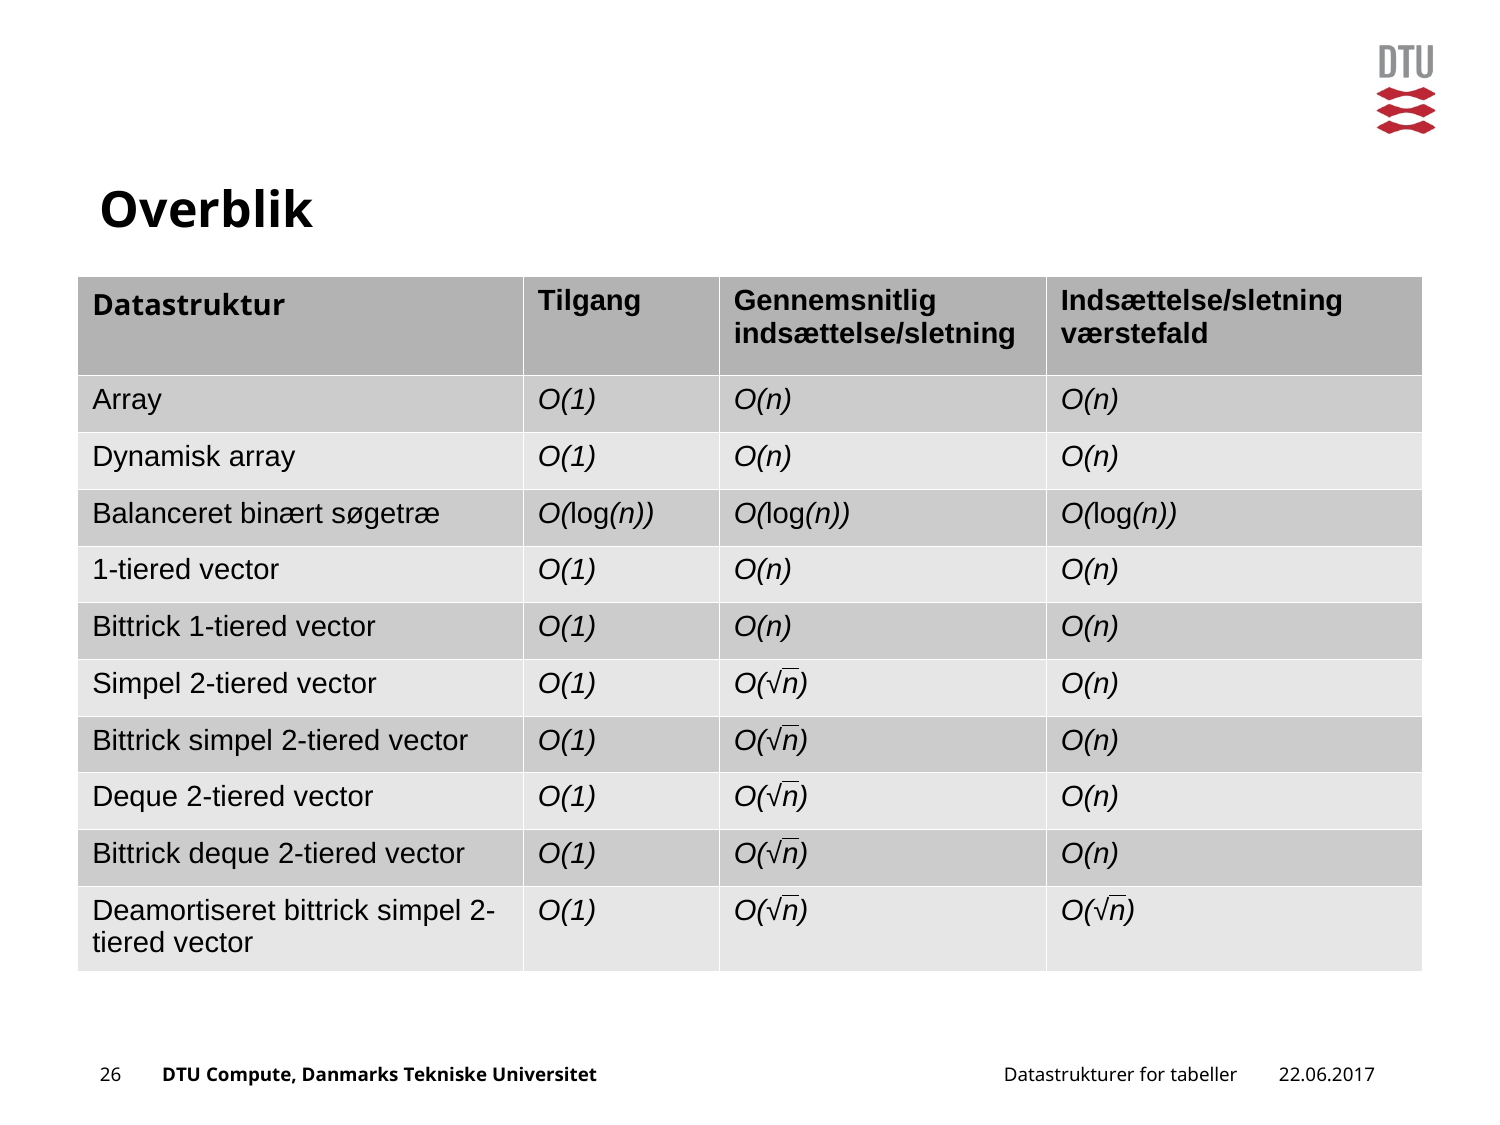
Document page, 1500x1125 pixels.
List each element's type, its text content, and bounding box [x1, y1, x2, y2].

table_cell O(√n) [720, 830, 1046, 886]
table_cell O(n) [720, 547, 1046, 602]
table_cell O(1) [524, 830, 719, 886]
table_cell O(1) [524, 547, 719, 602]
table_cell Deamortiseret bittrick simpel 2-tiered vector [78, 887, 523, 971]
table_cell Dynamisk array [78, 433, 523, 489]
table_header Gennemsnitlig indsættelse/sletning [720, 277, 1046, 375]
table_cell O(n) [1047, 547, 1422, 602]
table_cell Deque 2-tiered vector [78, 773, 523, 829]
table_header Tilgang [524, 277, 719, 375]
table_cell O(1) [524, 603, 719, 659]
table_cell O(n) [720, 376, 1046, 432]
table_cell O(n) [1047, 660, 1422, 716]
table_cell O(√n) [720, 660, 1046, 716]
table_cell O(√n) [1047, 887, 1422, 971]
table_cell O(√n) [720, 887, 1046, 971]
table_cell O(n) [1047, 433, 1422, 489]
table_cell O(log(n)) [1047, 490, 1422, 546]
table_header Datastruktur [78, 277, 523, 375]
table_cell O(1) [524, 773, 719, 829]
table_header Indsættelse/sletning værstefald [1047, 277, 1422, 375]
table_cell Bittrick simpel 2-tiered vector [78, 717, 523, 772]
table_cell Bittrick 1-tiered vector [78, 603, 523, 659]
table_cell Balanceret binært søgetræ [78, 490, 523, 546]
table_cell O(n) [1047, 773, 1422, 829]
table_cell O(n) [1047, 603, 1422, 659]
table_cell O(1) [524, 717, 719, 772]
title Overblik [99, 49, 1375, 238]
table_cell O(n) [1047, 830, 1422, 886]
table_cell Array [78, 376, 523, 432]
table_cell O(n) [720, 433, 1046, 489]
table_cell O(log(n)) [524, 490, 719, 546]
table_cell O(log(n)) [720, 490, 1046, 546]
table_cell O(1) [524, 887, 719, 971]
picture [1356, 45, 1436, 134]
table_cell O(1) [524, 376, 719, 432]
table_cell Simpel 2-tiered vector [78, 660, 523, 716]
table_cell O(n) [720, 603, 1046, 659]
table_cell O(n) [1047, 717, 1422, 772]
table_cell O(√n) [720, 773, 1046, 829]
table_cell O(√n) [720, 717, 1046, 772]
table_cell O(1) [524, 660, 719, 716]
table_cell O(1) [524, 433, 719, 489]
table_cell 1-tiered vector [78, 547, 523, 602]
table_cell Bittrick deque 2-tiered vector [78, 830, 523, 886]
table_cell O(n) [1047, 376, 1422, 432]
